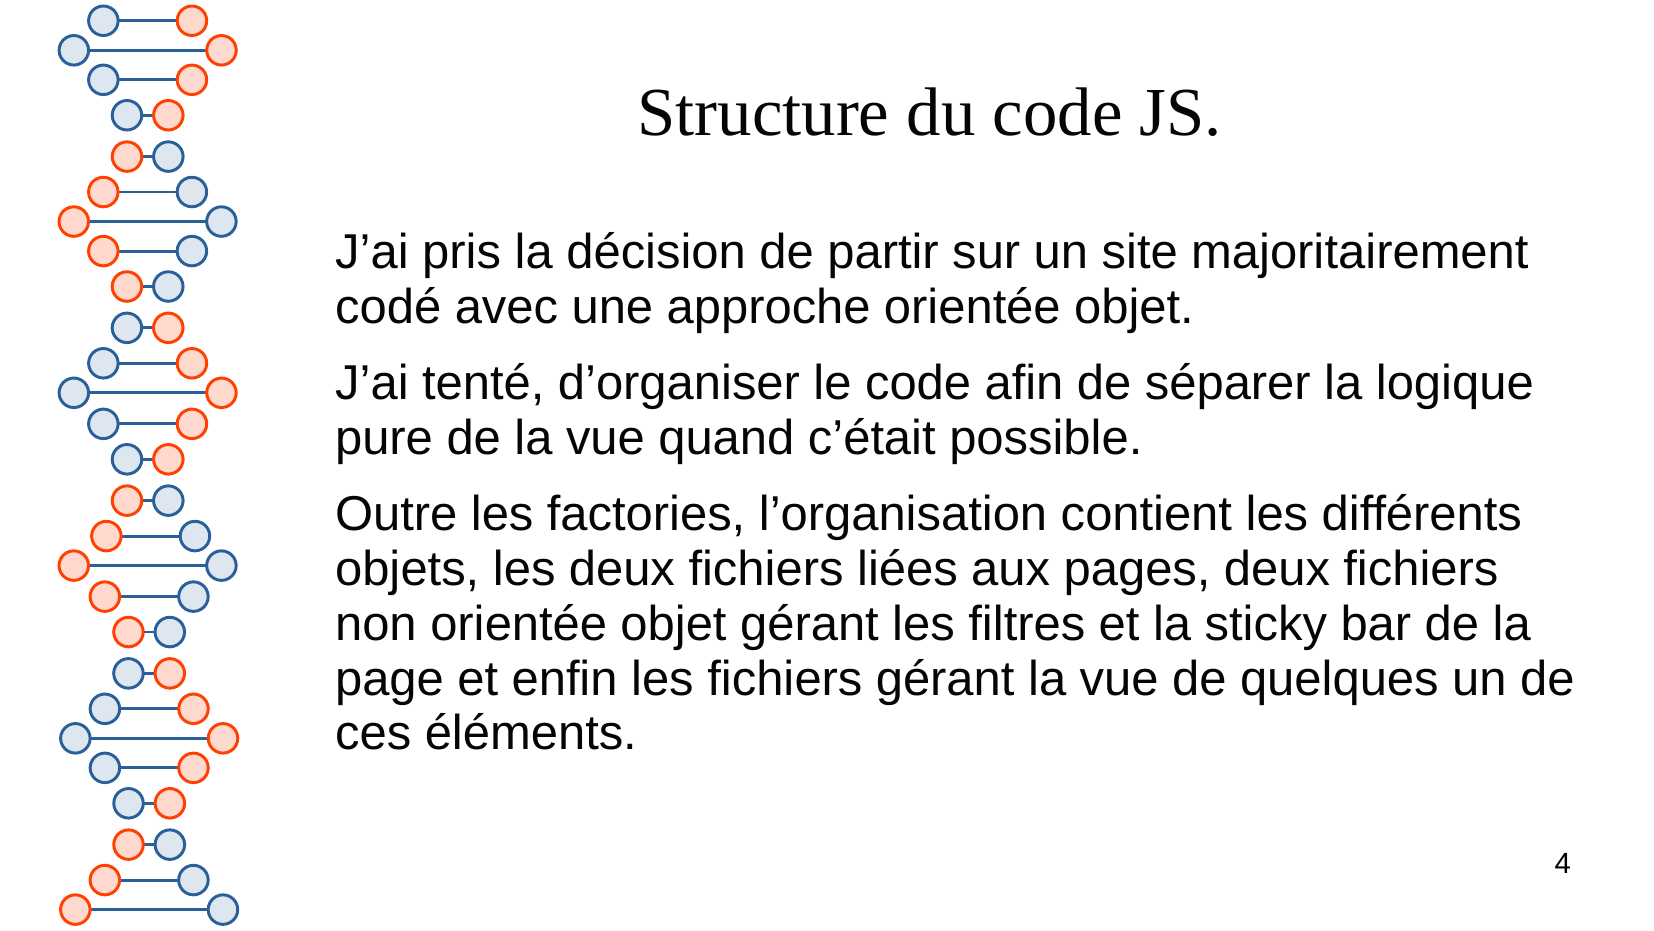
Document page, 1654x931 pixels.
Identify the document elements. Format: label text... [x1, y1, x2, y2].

title Structure du code JS. [265, 35, 1595, 189]
list J’ai pris la décision de partir sur un site majoritairement codé avec une approche orientée objet. J’ai tenté, d’organiser le code afin de séparer la logique pure de la vue quand c’était possible. Outre les factories, l’organisation contient les différents objets, les deux fichiers liées aux pages, deux fichiers non orientée objet gérant les filtres et la sticky bar de la page et enfin les fichiers gérant la vue de quelques un de ces éléments. [265, 224, 1595, 764]
